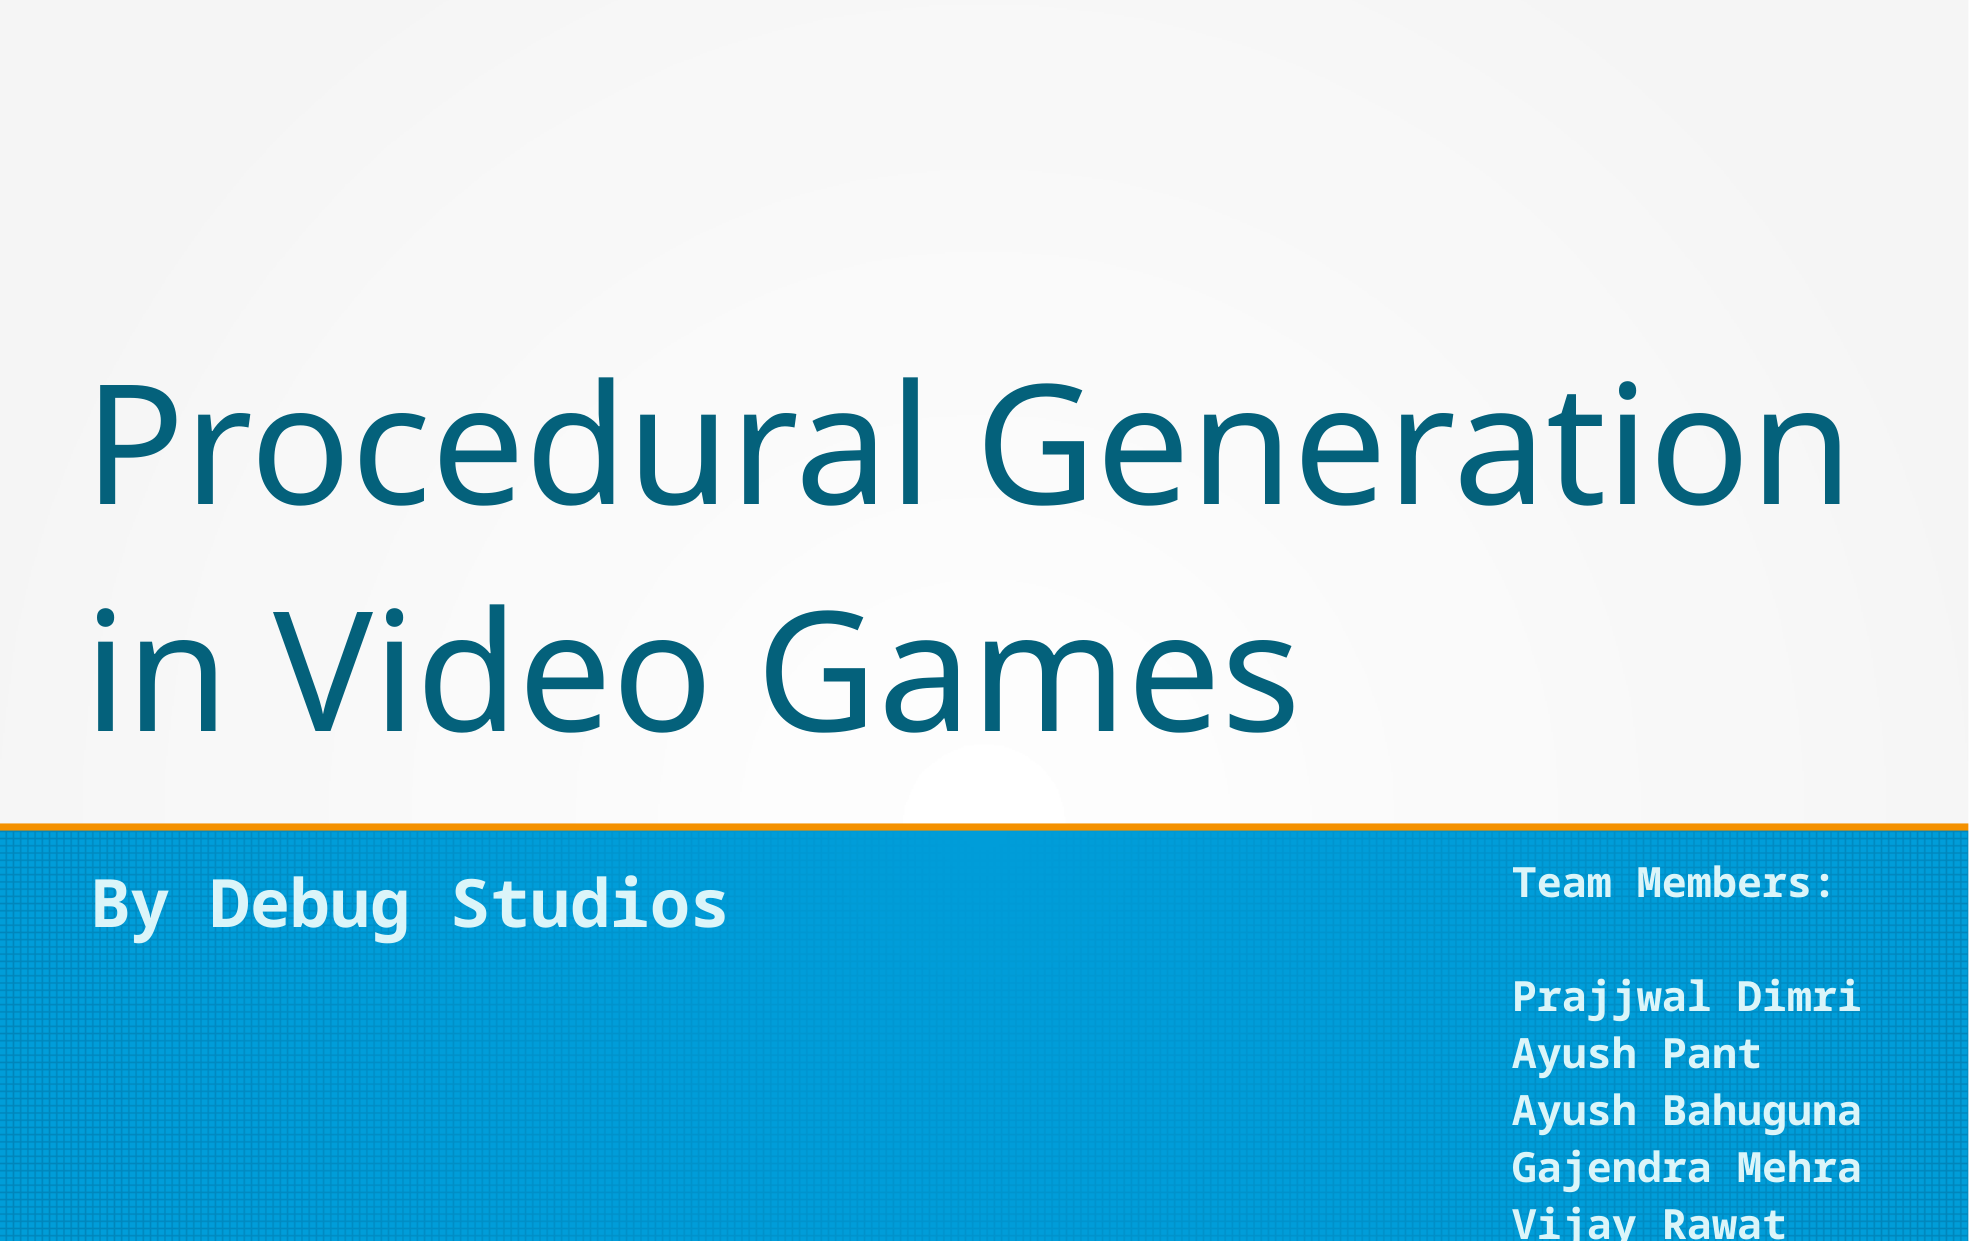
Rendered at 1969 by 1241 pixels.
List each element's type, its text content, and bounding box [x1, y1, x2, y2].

picture [0, 0, 1969, 830]
text_box Team Members: Prajjwal Dimri Ayush Pant Ayush Bahuguna Gajendra Mehra Vijay Rawat [1511, 852, 1962, 1203]
subtitle By Debug Studios [90, 855, 871, 946]
title Procedural Generation in Video Games [84, 49, 1856, 781]
